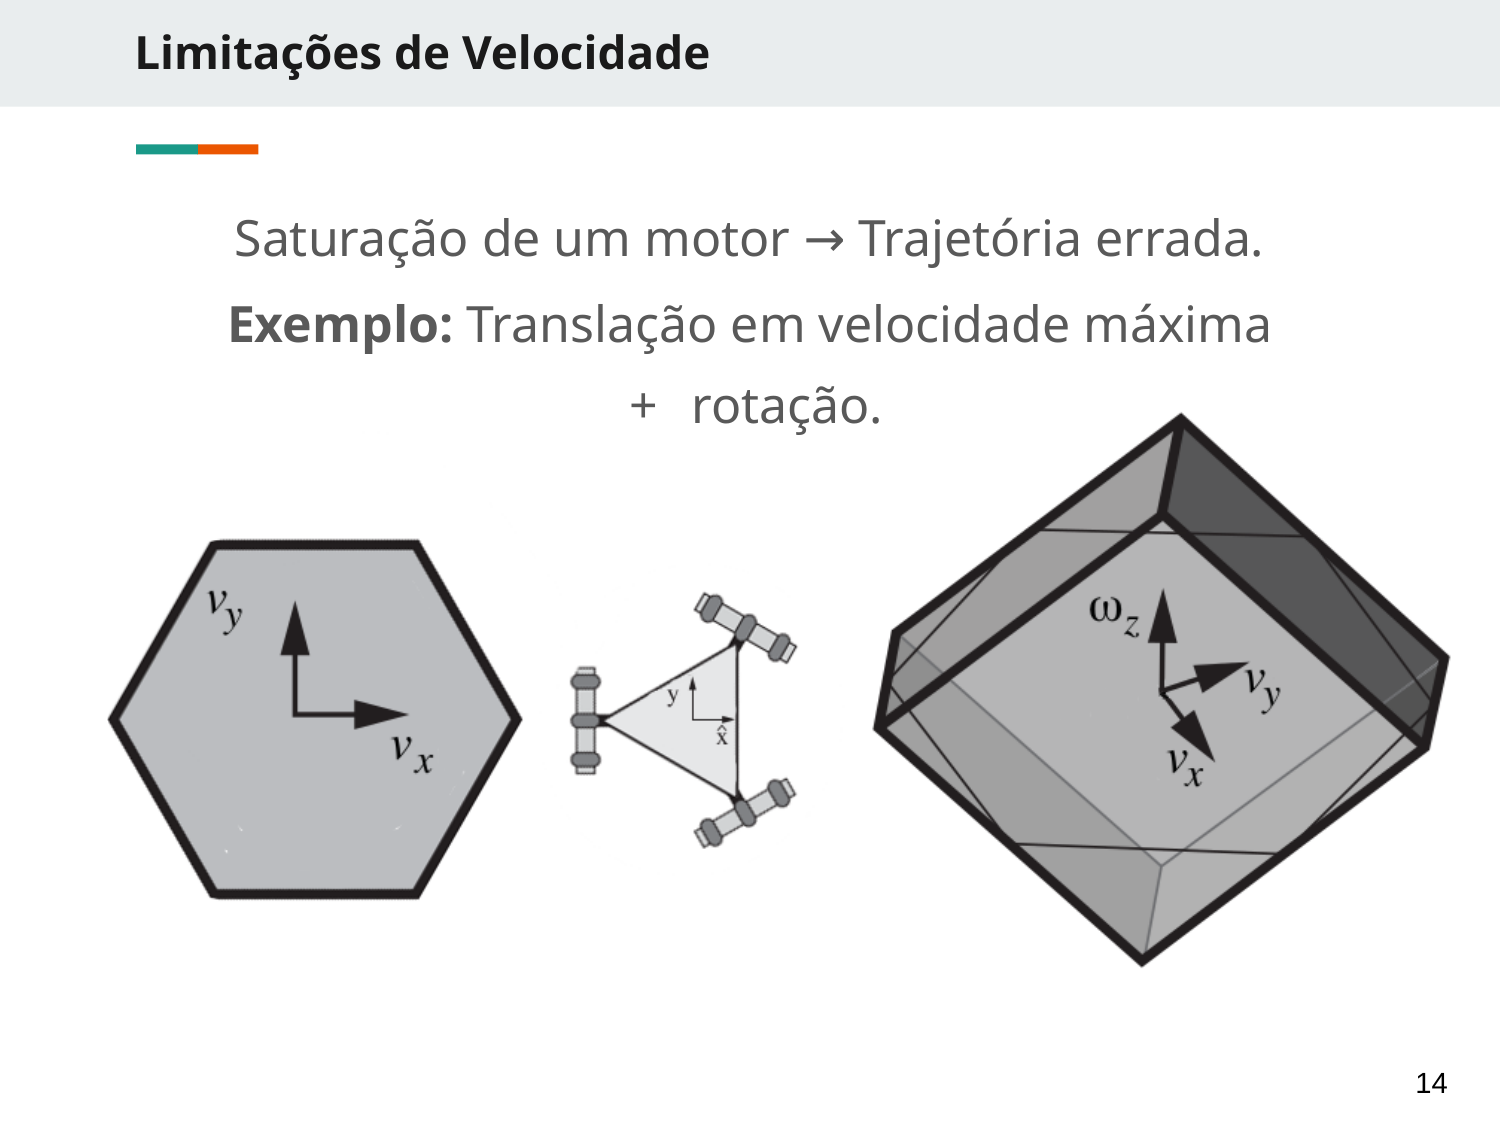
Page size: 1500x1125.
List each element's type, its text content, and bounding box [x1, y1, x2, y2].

title Limitações de Velocidade [119, 8, 1381, 126]
picture [107, 393, 1458, 993]
list Exemplo: Translação em velocidade máxima rotação. [127, 278, 1373, 472]
slide_number 14 [1400, 1038, 1491, 1125]
list Saturação de um motor → Trajetória errada. [127, 191, 1373, 278]
